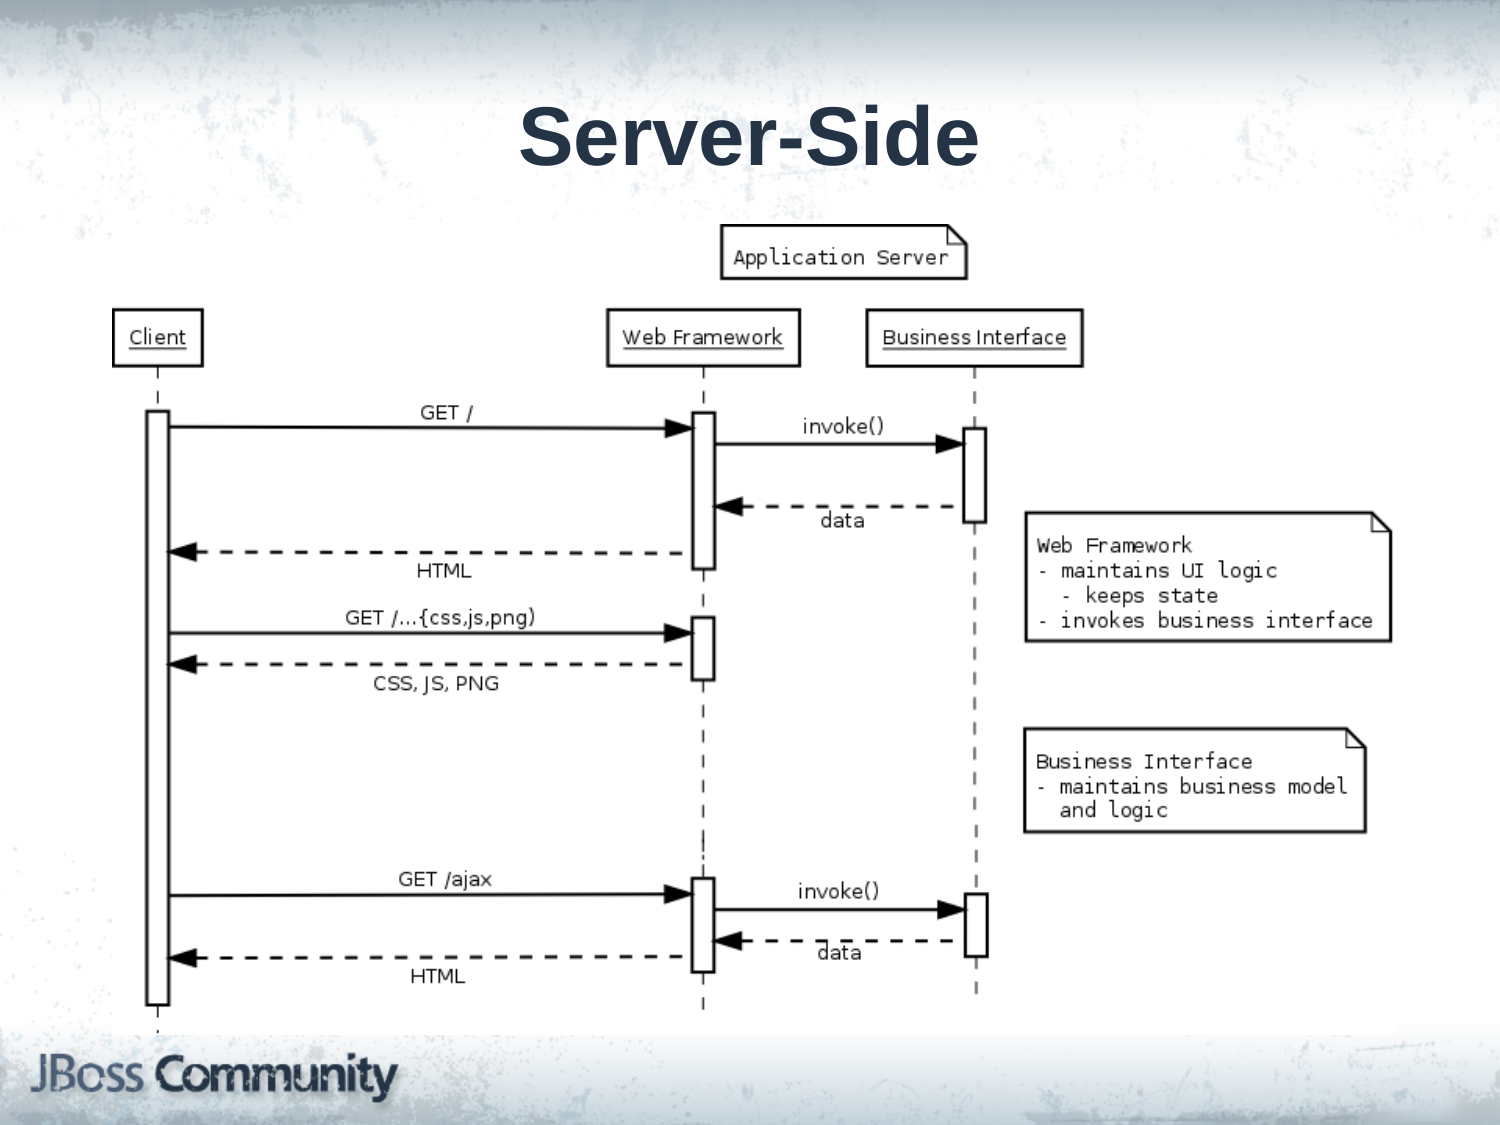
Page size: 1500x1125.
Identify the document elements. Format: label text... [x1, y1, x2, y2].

picture [0, 0, 1500, 1125]
title Server-Side [112, 38, 1388, 224]
